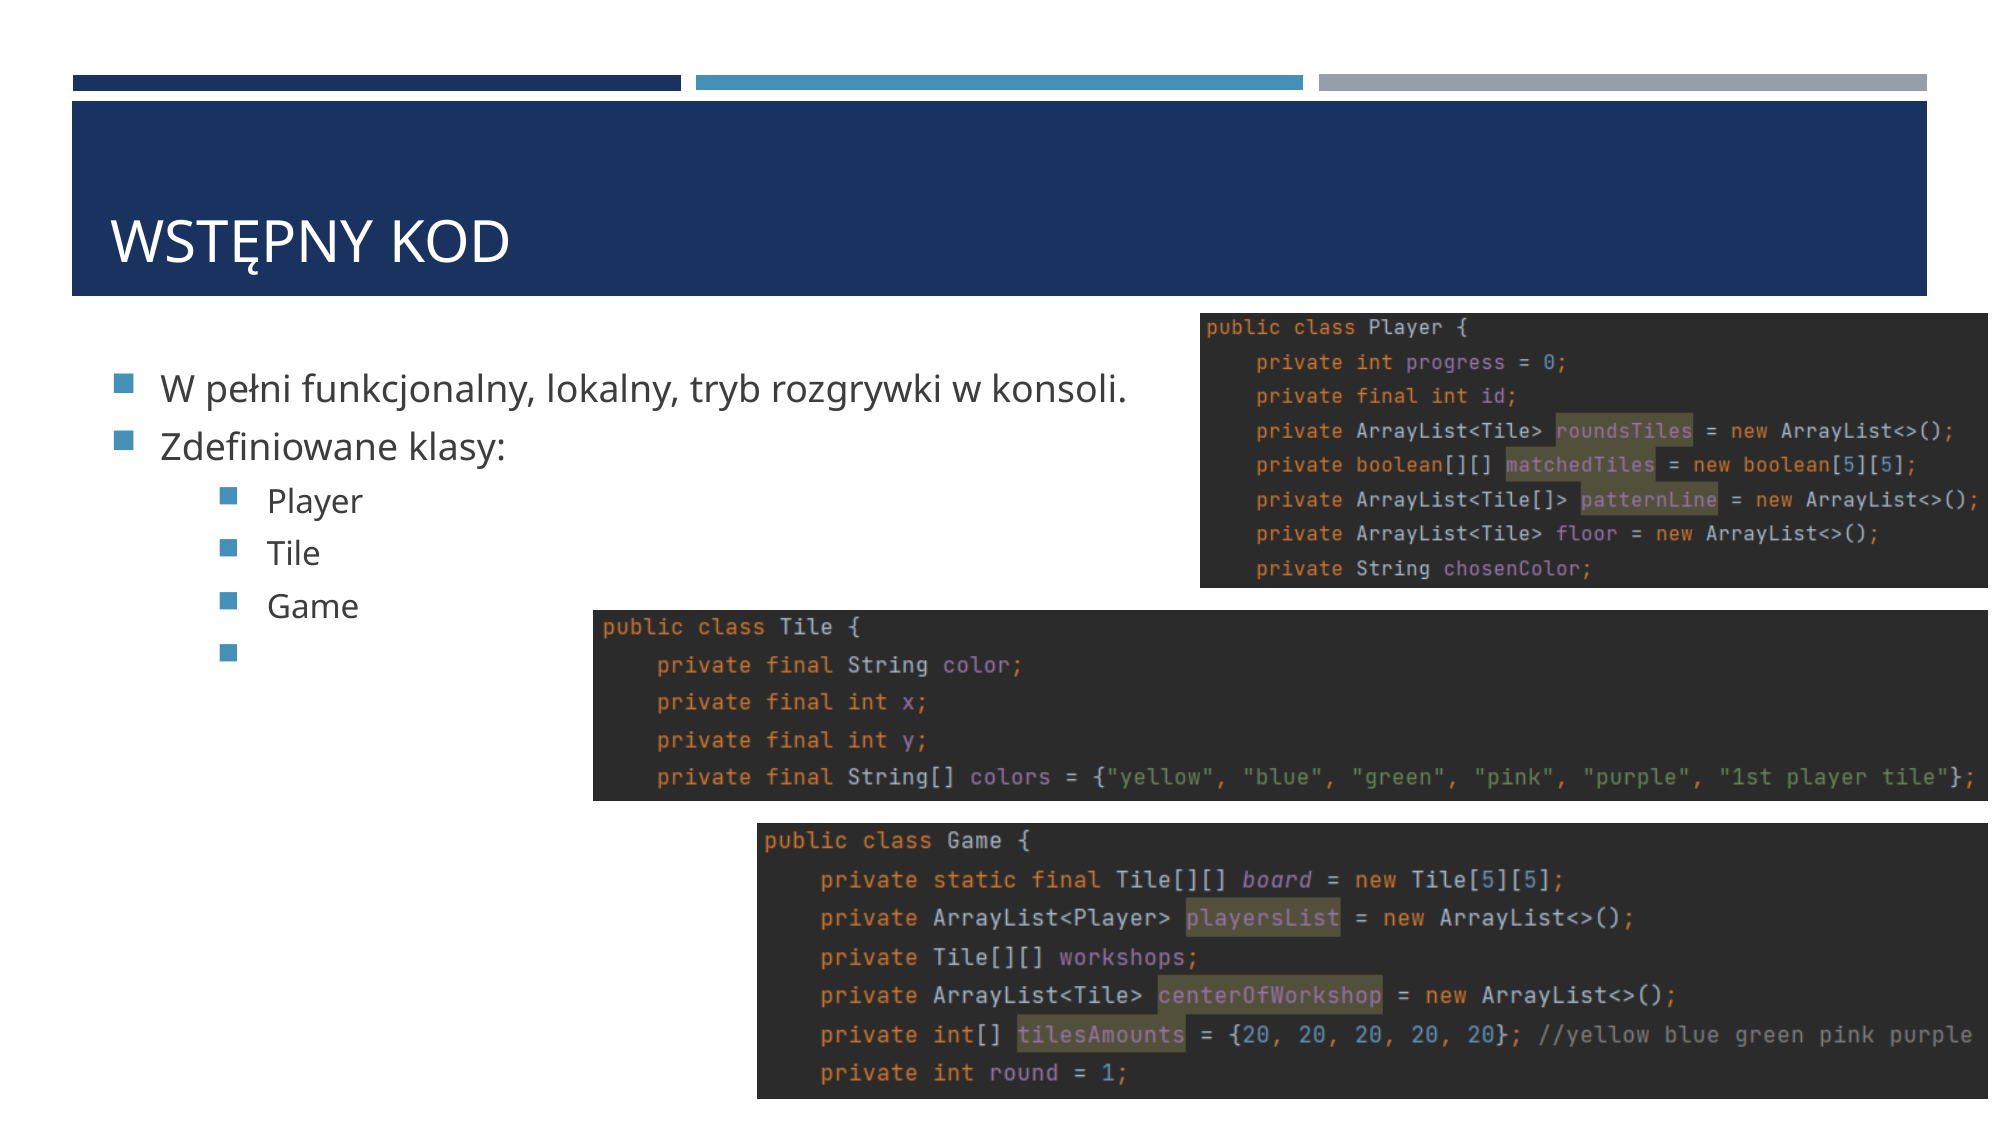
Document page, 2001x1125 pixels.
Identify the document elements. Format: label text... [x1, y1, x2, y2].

picture [1200, 313, 1988, 588]
picture [593, 610, 1988, 801]
list W pełni funkcjonalny, lokalny, tryb rozgrywki w konsoli. Zdefiniowane klasy: Player Tile Game [95, 357, 1905, 962]
title Wstępny kod [95, 115, 1905, 282]
picture [757, 823, 1988, 1099]
